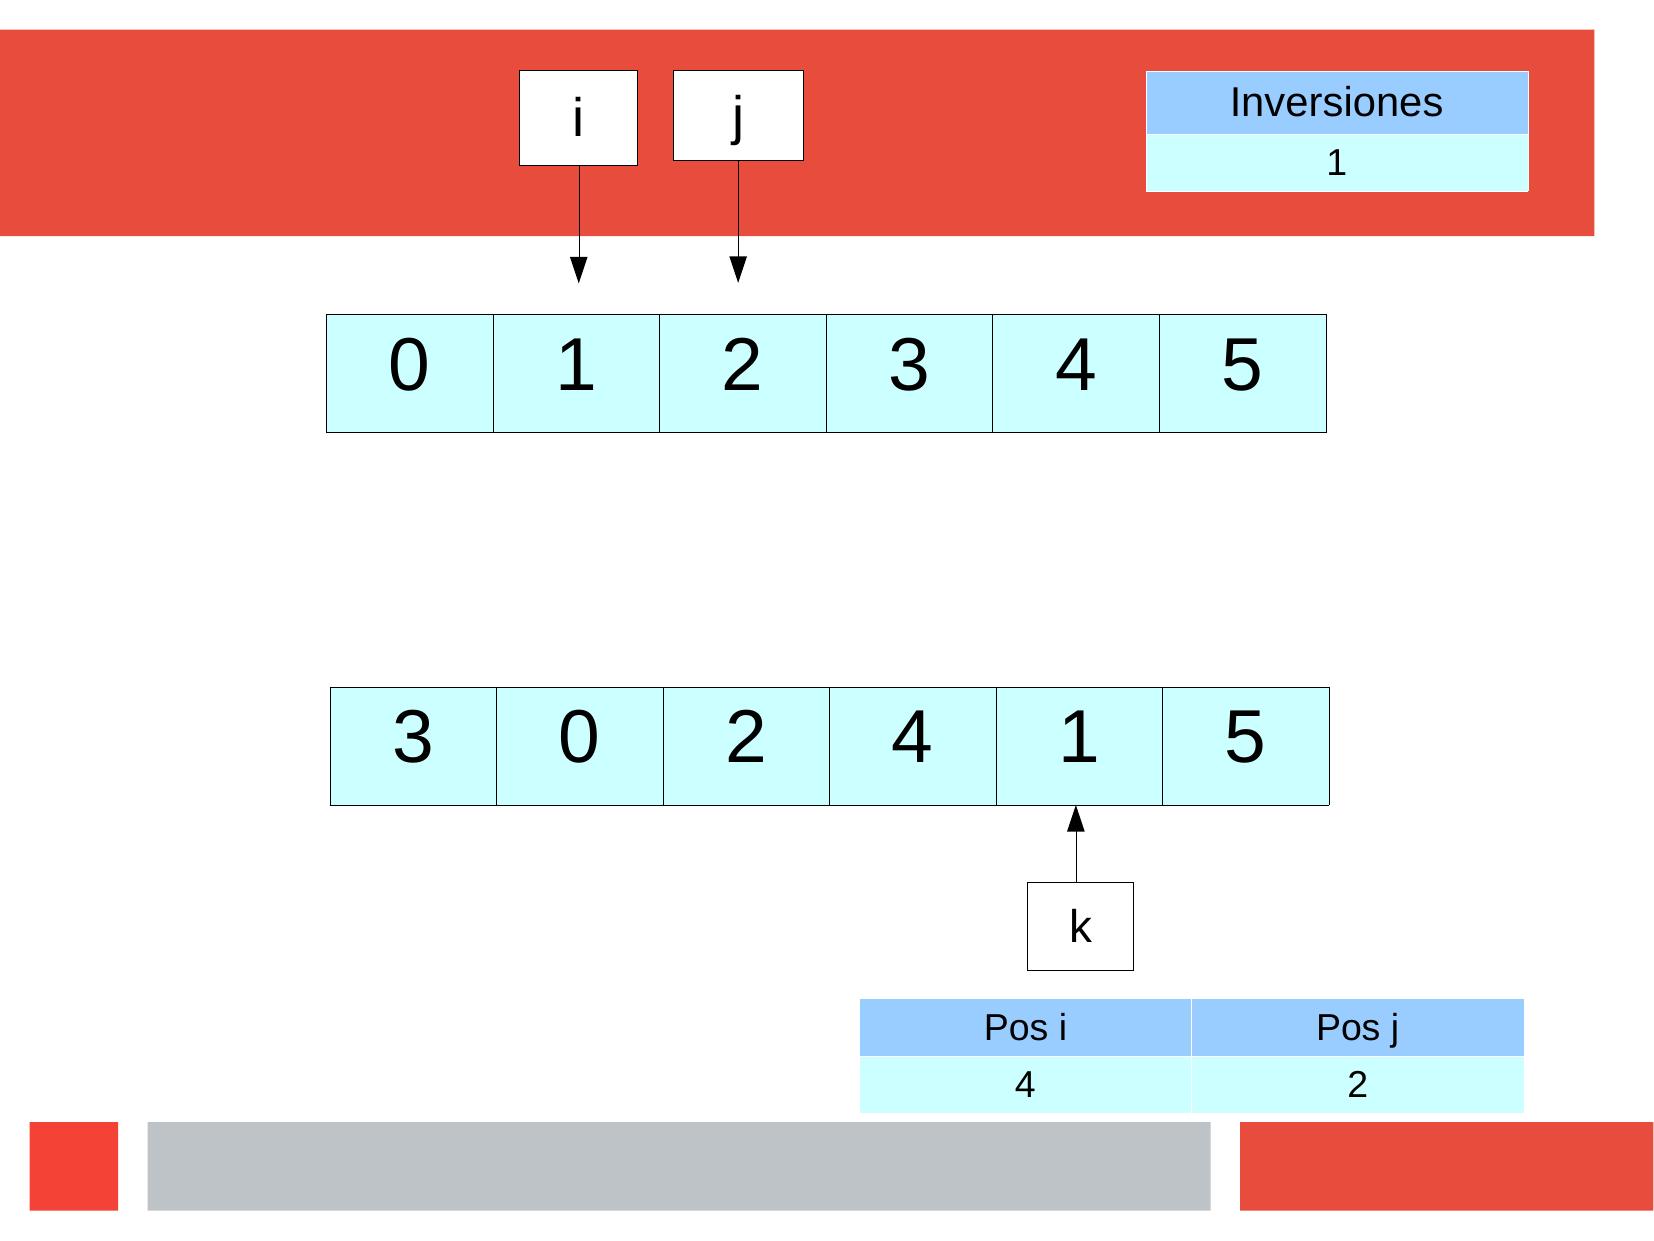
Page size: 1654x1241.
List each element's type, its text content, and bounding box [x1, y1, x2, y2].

table_header 5 [1160, 315, 1326, 432]
table_header Inversiones [1147, 72, 1528, 134]
table_header 1 [997, 688, 1162, 805]
table_header 3 [827, 315, 992, 432]
table_header 1 [494, 315, 659, 432]
table_header 4 [993, 315, 1159, 432]
table_header 2 [664, 688, 829, 805]
table_header 3 [331, 688, 496, 805]
text_box j [673, 70, 804, 161]
table_header Pos i [860, 999, 1191, 1056]
table_cell 4 [860, 1057, 1191, 1113]
table_cell 1 [1147, 135, 1528, 191]
table_cell 2 [1192, 1057, 1524, 1113]
table_header 2 [660, 315, 826, 432]
table_header 0 [327, 315, 493, 432]
text_box k [1027, 882, 1134, 971]
table_header 4 [830, 688, 996, 805]
text_box i [519, 70, 638, 166]
table_header Pos j [1192, 999, 1524, 1056]
table_header 5 [1163, 688, 1329, 805]
table_header 0 [497, 688, 663, 805]
